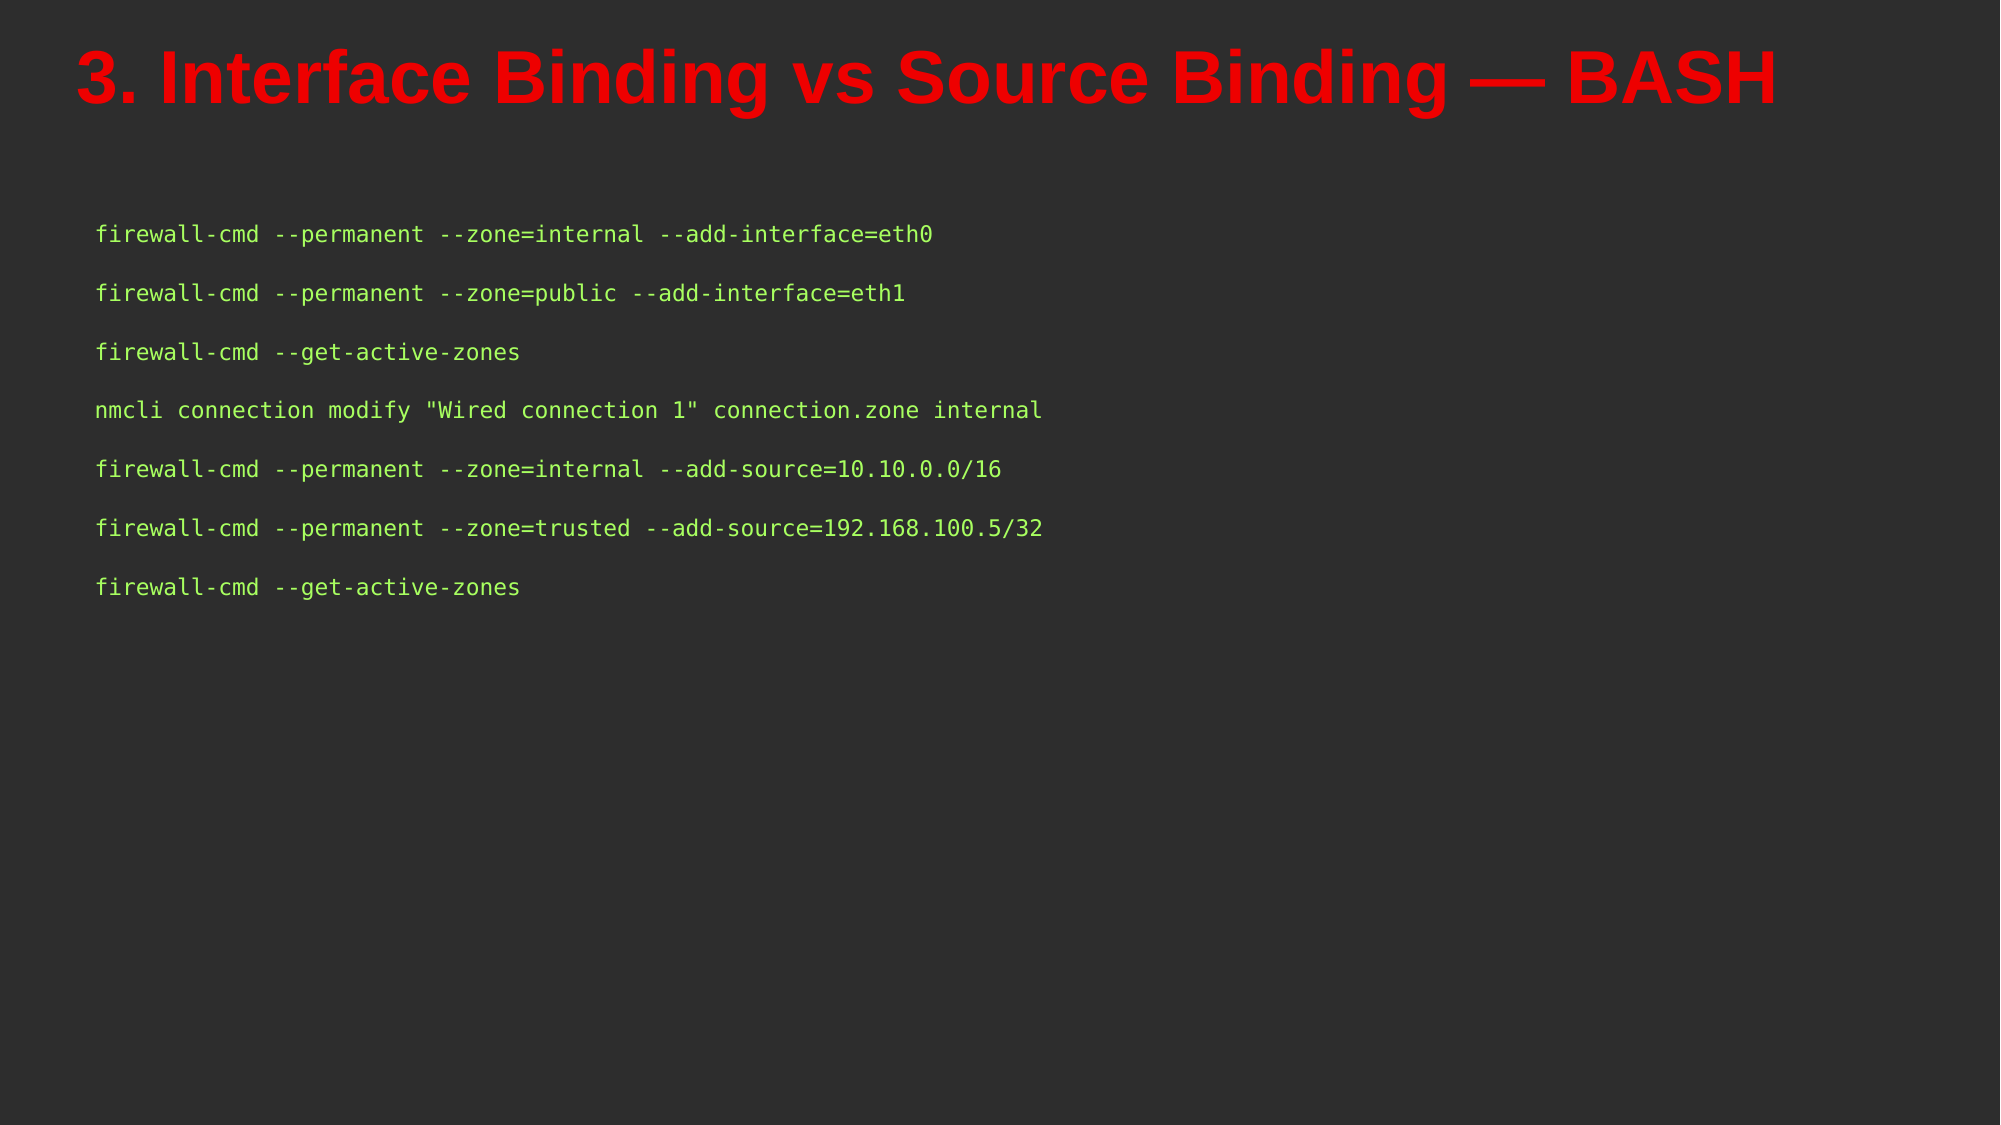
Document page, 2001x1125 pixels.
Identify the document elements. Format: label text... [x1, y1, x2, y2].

text_box 3. Interface Binding vs Source Binding — BASH [59, 23, 1942, 178]
text_box firewall-cmd --permanent --zone=internal --add-interface=eth0 firewall-cmd --permanent --zone=public --add-interface=eth1 firewall-cmd --get-active-zones nmcli connection modify "Wired connection 1" connection.zone internal firewall-cmd --permanent --zone=internal --add-source=10.10.0.0/16 firewall-cmd --permanent --zone=trusted --add-source=192.168.100.5/32 firewall-cmd --get-active-zones [59, 194, 1942, 1093]
